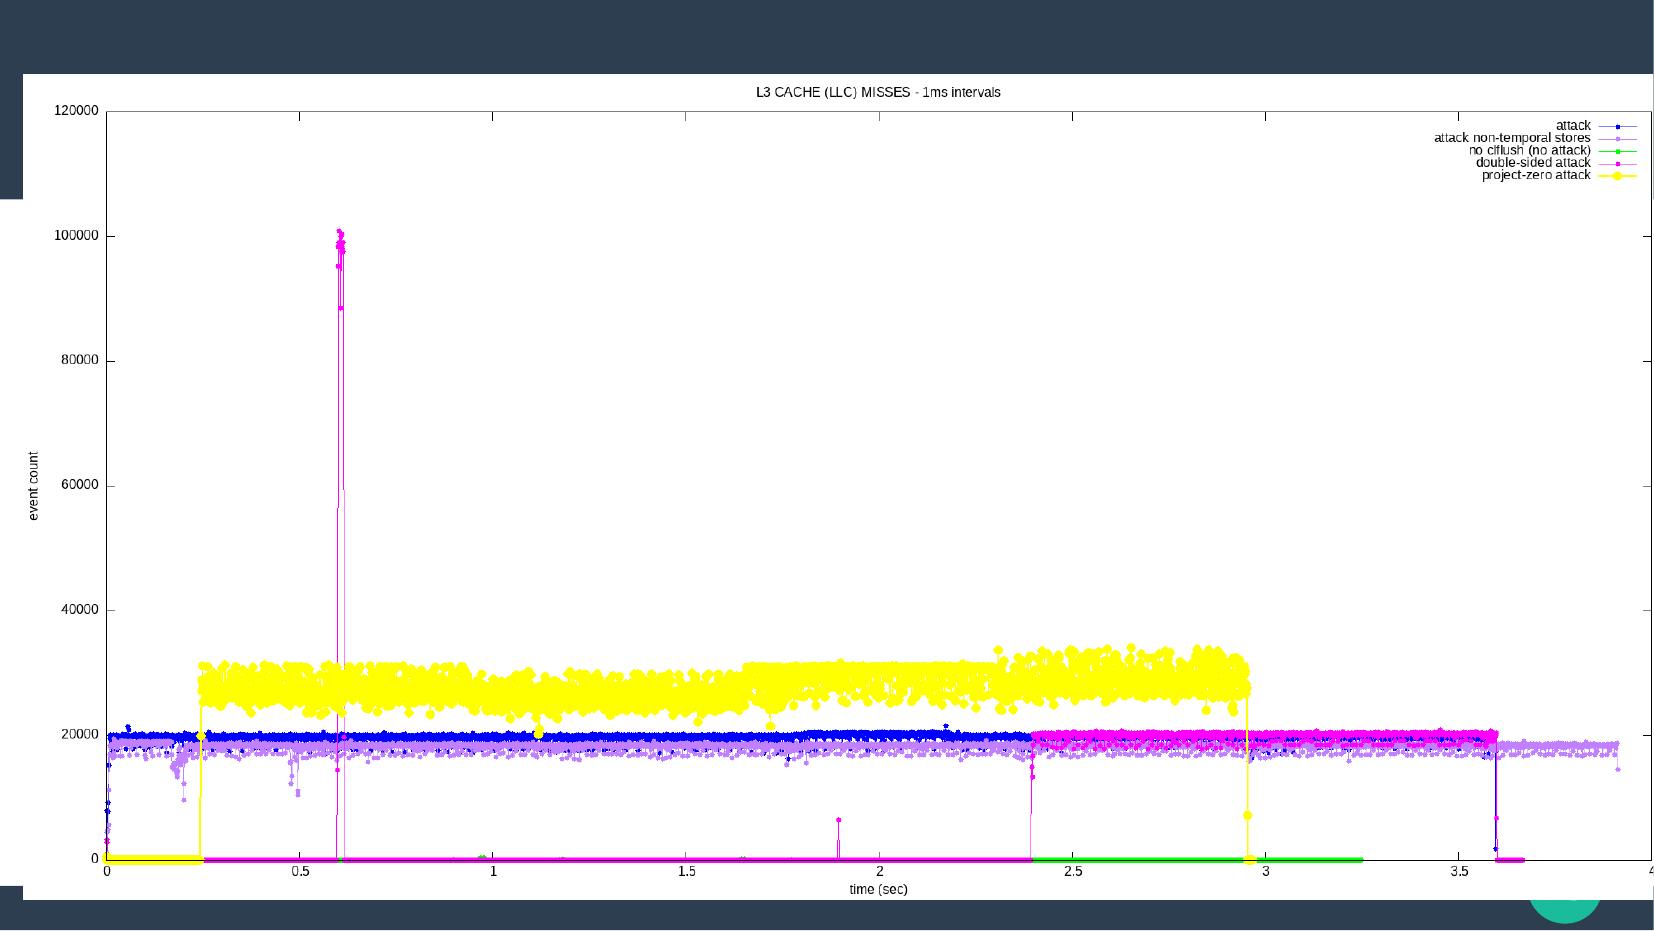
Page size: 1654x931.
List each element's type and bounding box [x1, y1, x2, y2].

picture [23, 74, 1654, 901]
